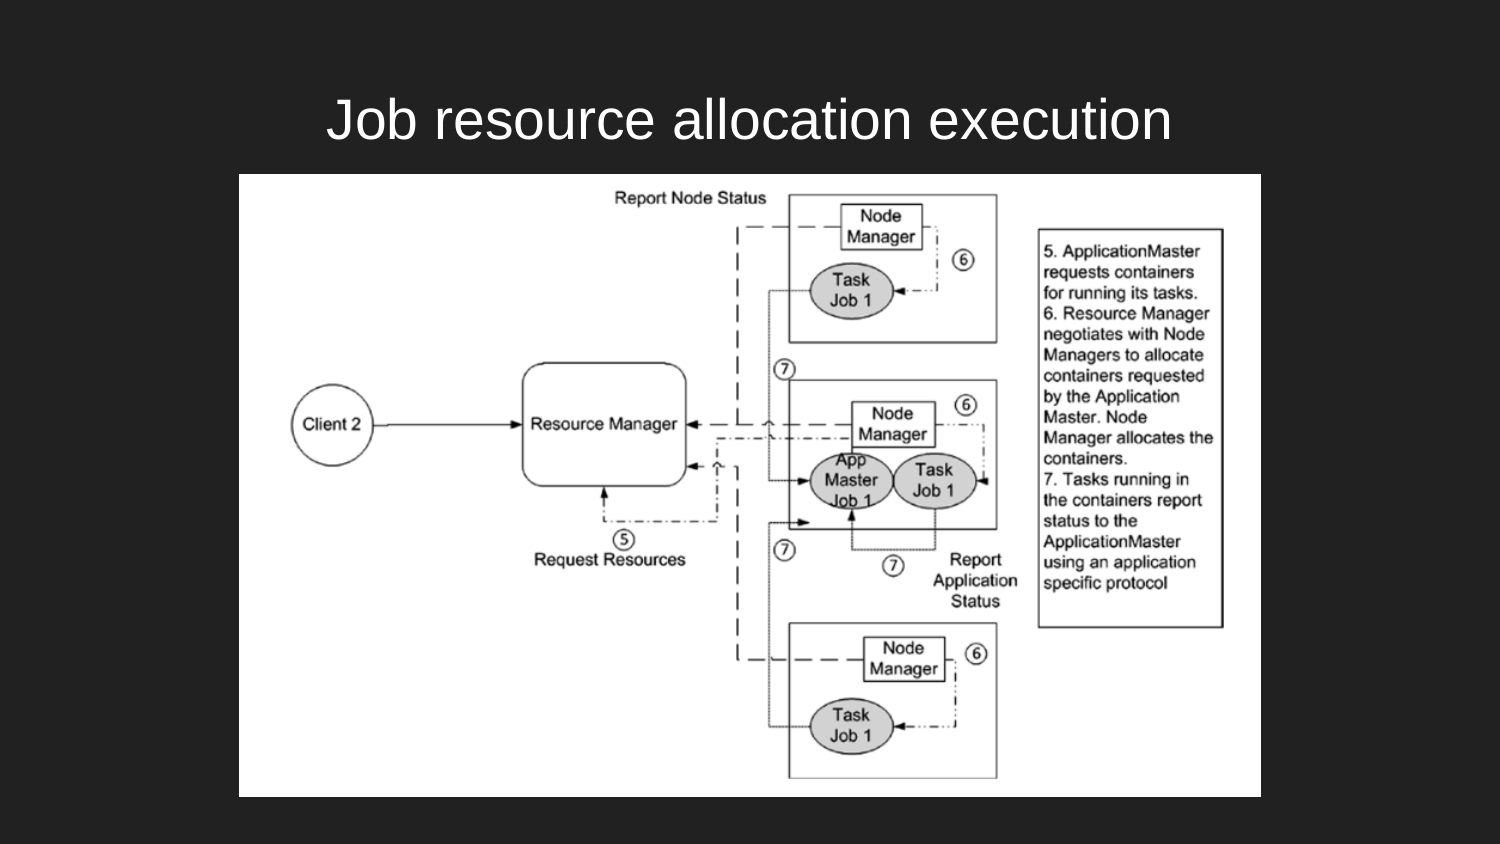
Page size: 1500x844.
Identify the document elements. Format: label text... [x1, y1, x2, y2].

picture [239, 174, 1261, 797]
title Job resource allocation execution [51, 72, 1449, 167]
